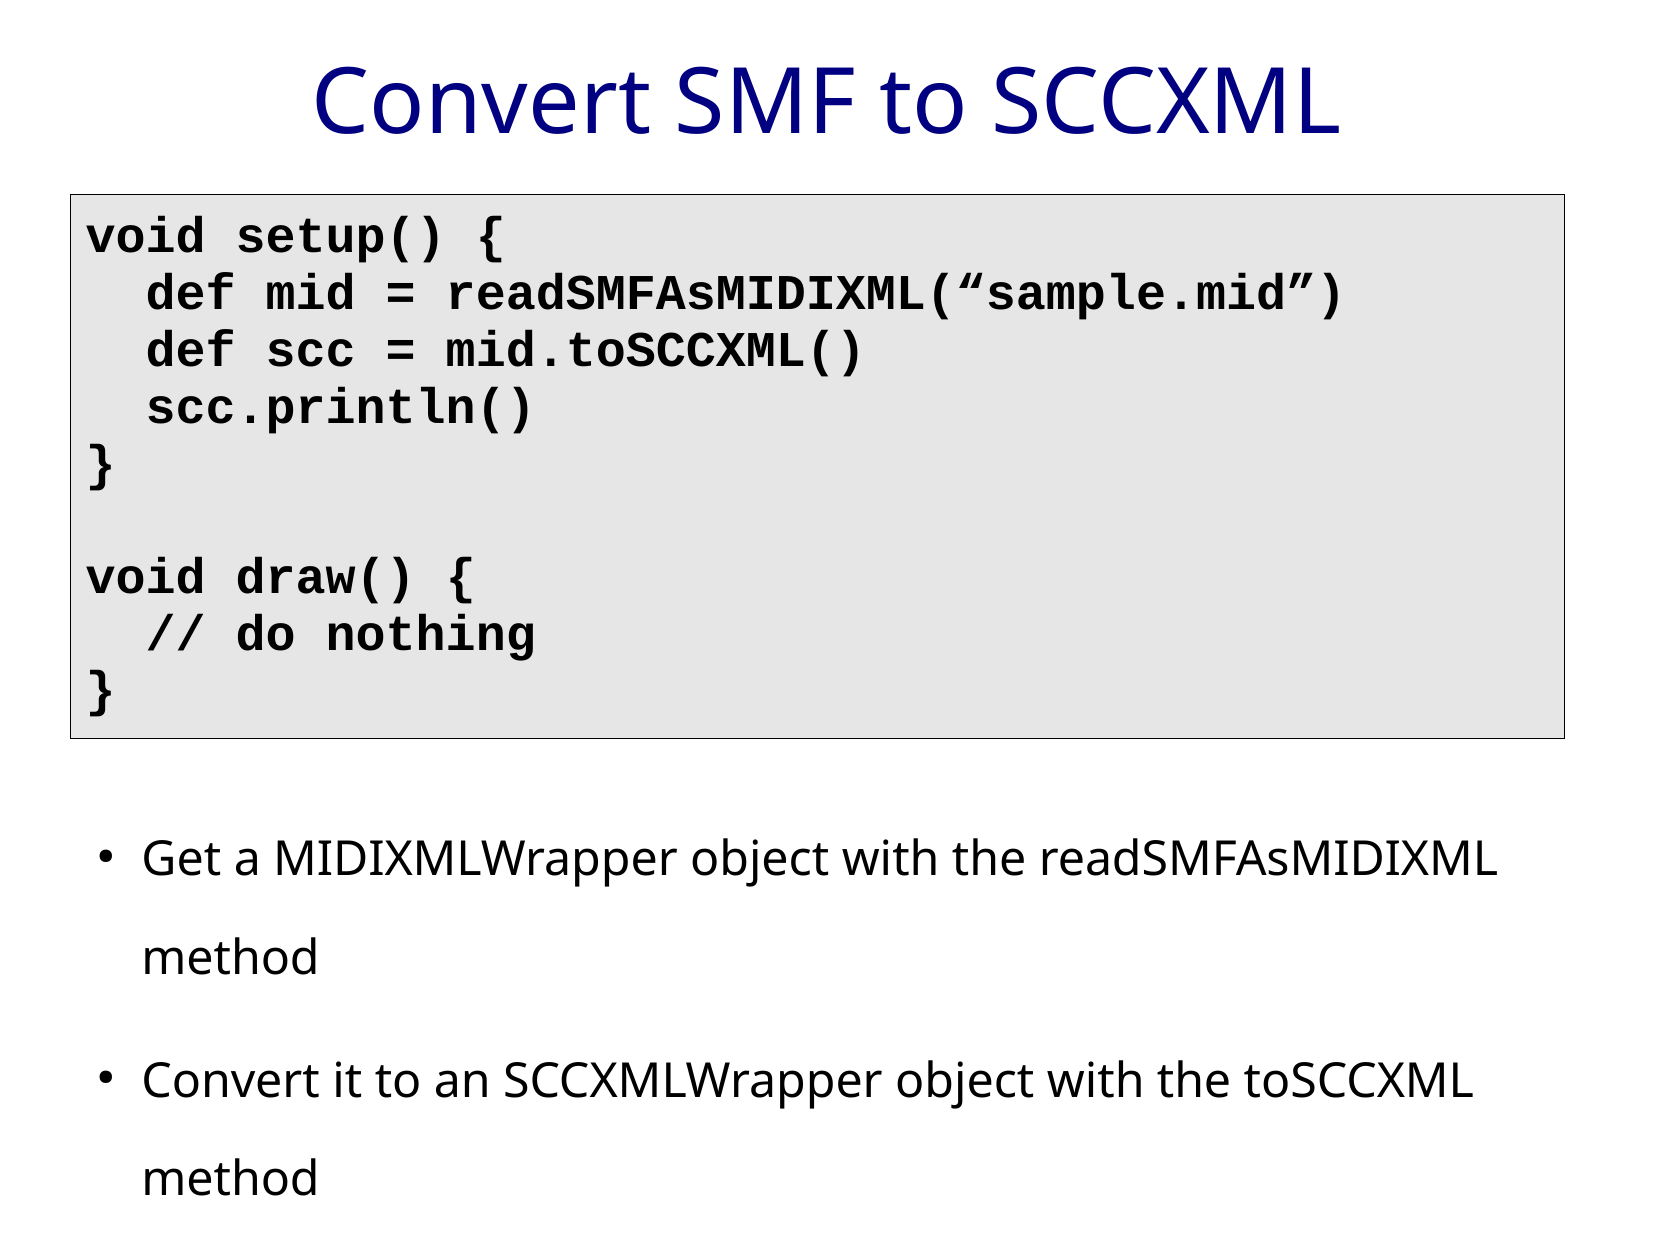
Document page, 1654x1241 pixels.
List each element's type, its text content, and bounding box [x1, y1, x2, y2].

text_box void setup() { def mid = readSMFAsMIDIXML(“sample.mid”) def scc = mid.toSCCXML() scc.println() } void draw() { // do nothing } [70, 194, 1565, 739]
list Get a MIDIXMLWrapper object with the readSMFAsMIDIXML method Convert it to an SCCXMLWrapper object with the toSCCXML method [82, 791, 1571, 1216]
title Convert SMF to SCCXML [82, 49, 1571, 148]
